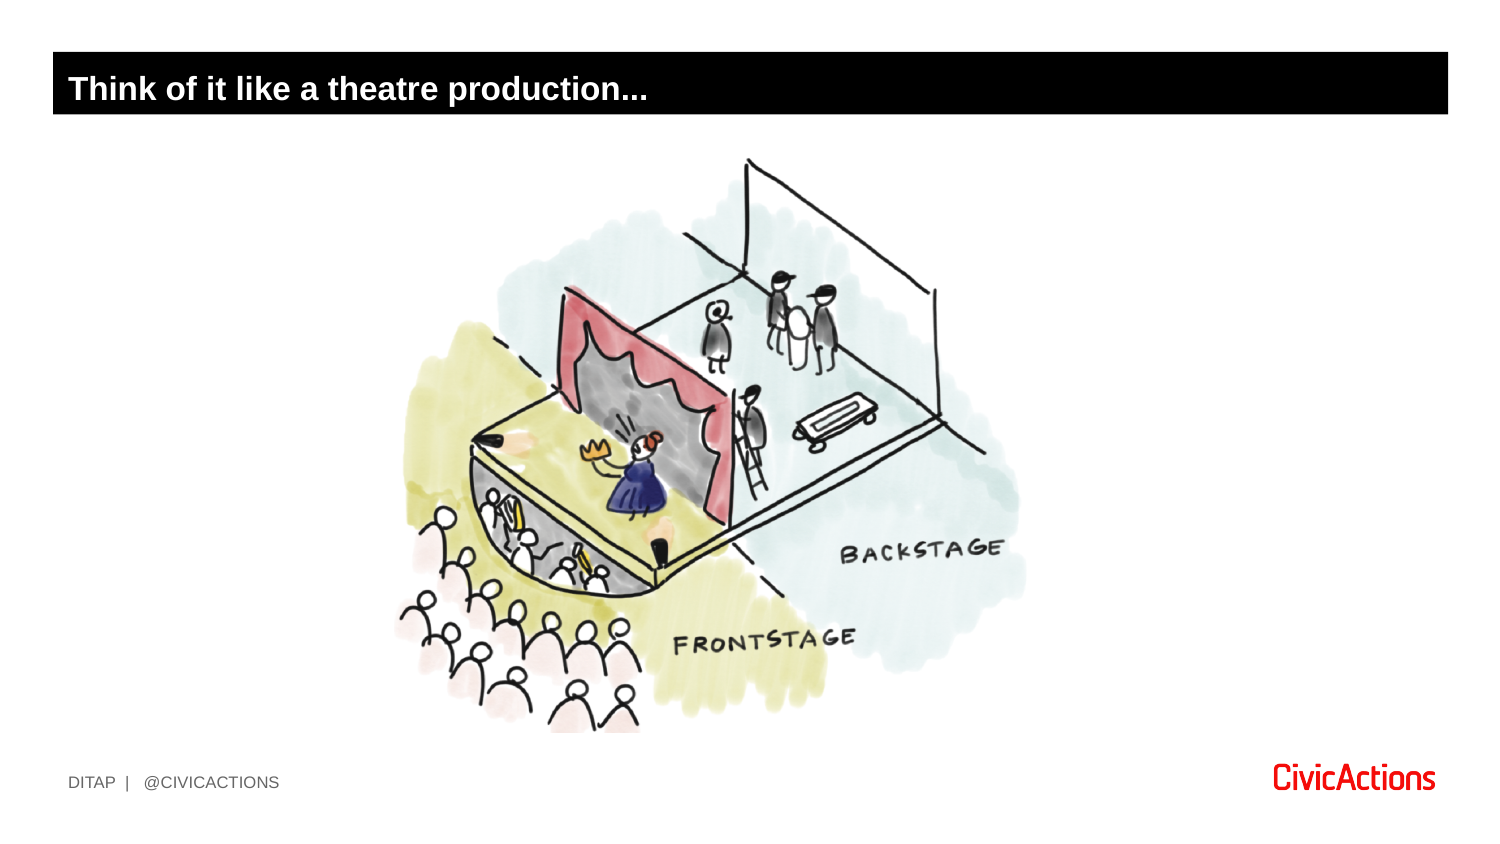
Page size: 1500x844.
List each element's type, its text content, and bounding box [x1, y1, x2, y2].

picture [1271, 758, 1438, 795]
picture [350, 131, 1094, 733]
title Think of it like a theatre production... [53, 51, 1449, 115]
